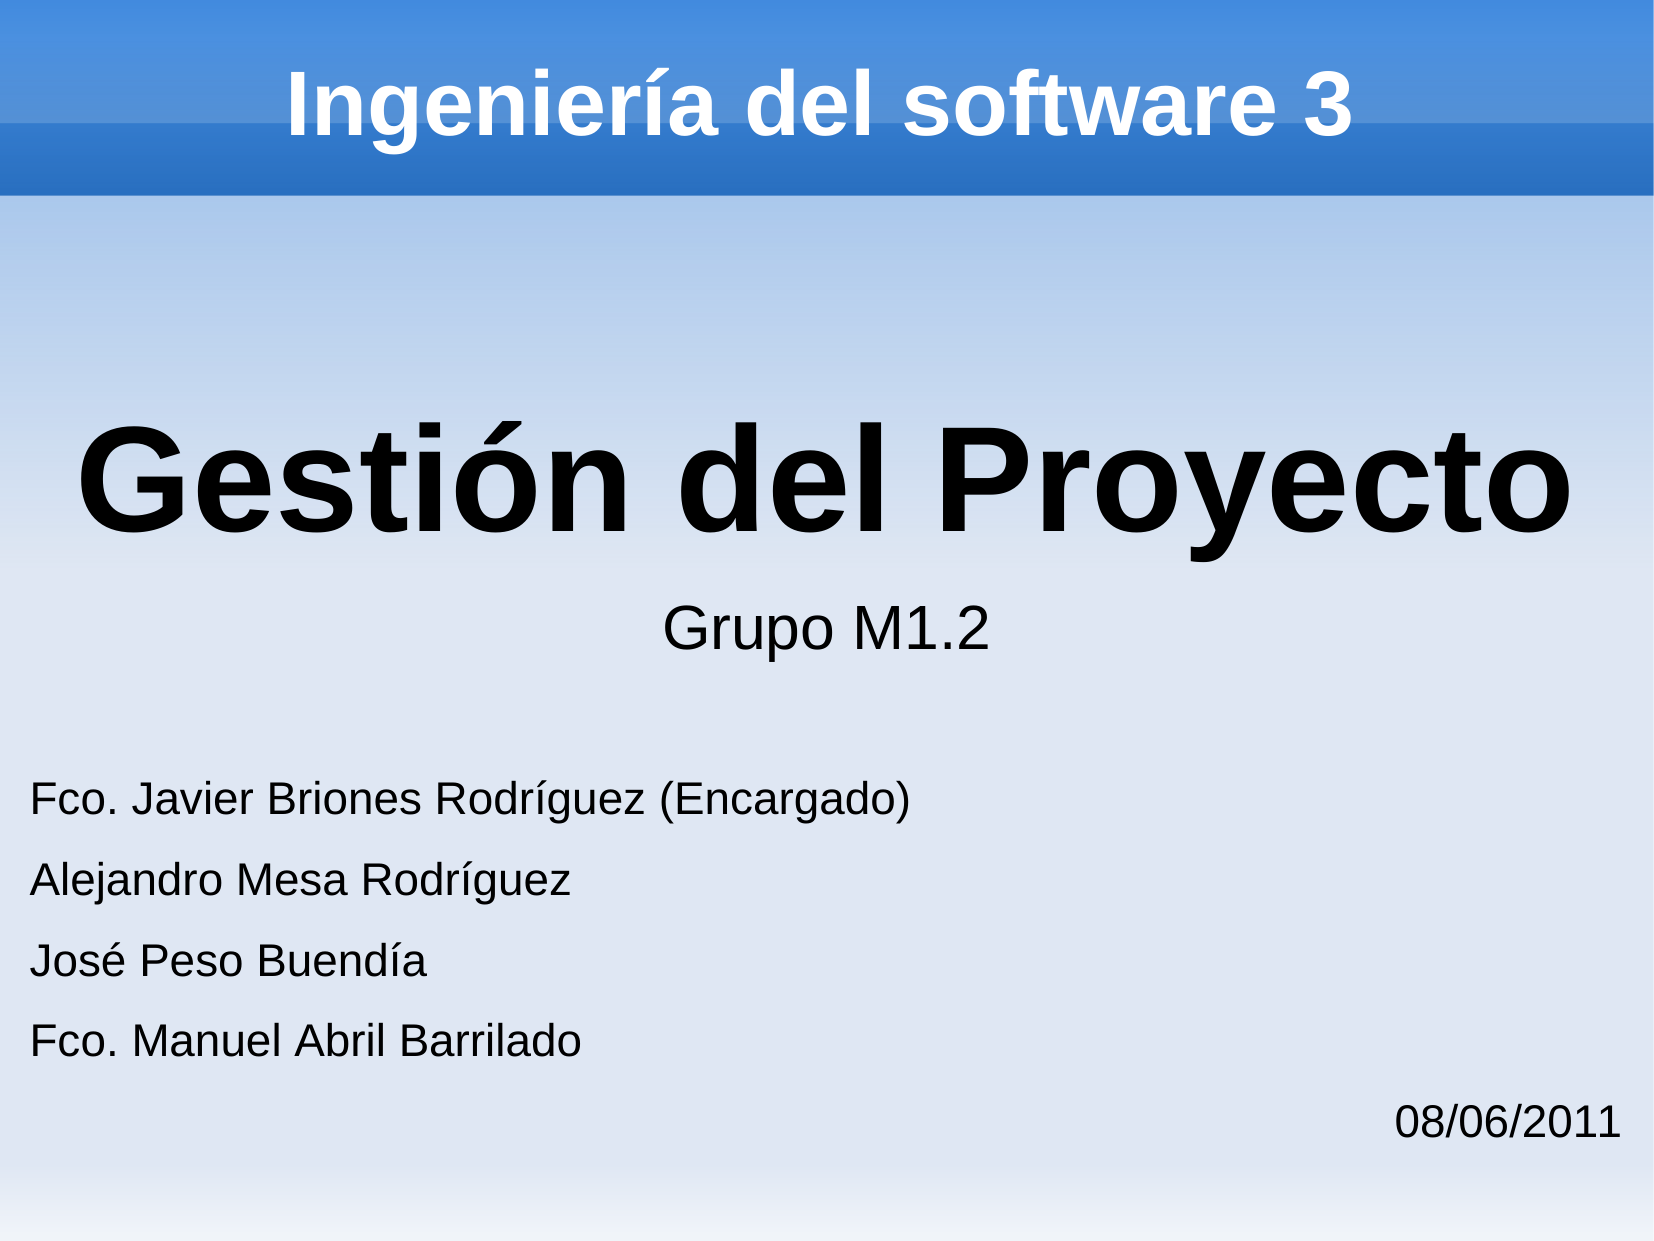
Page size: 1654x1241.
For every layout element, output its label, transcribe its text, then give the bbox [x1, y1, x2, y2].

title Ingeniería del software 3 [76, 0, 1565, 198]
list Gestión del Proyecto Grupo M1.2 Fco. Javier Briones Rodríguez (Encargado) Alejandro Mesa Rodríguez José Peso Buendía Fco. Manuel Abril Barrilado 08/06/2011 [29, 198, 1625, 1211]
picture [0, 0, 1654, 1241]
